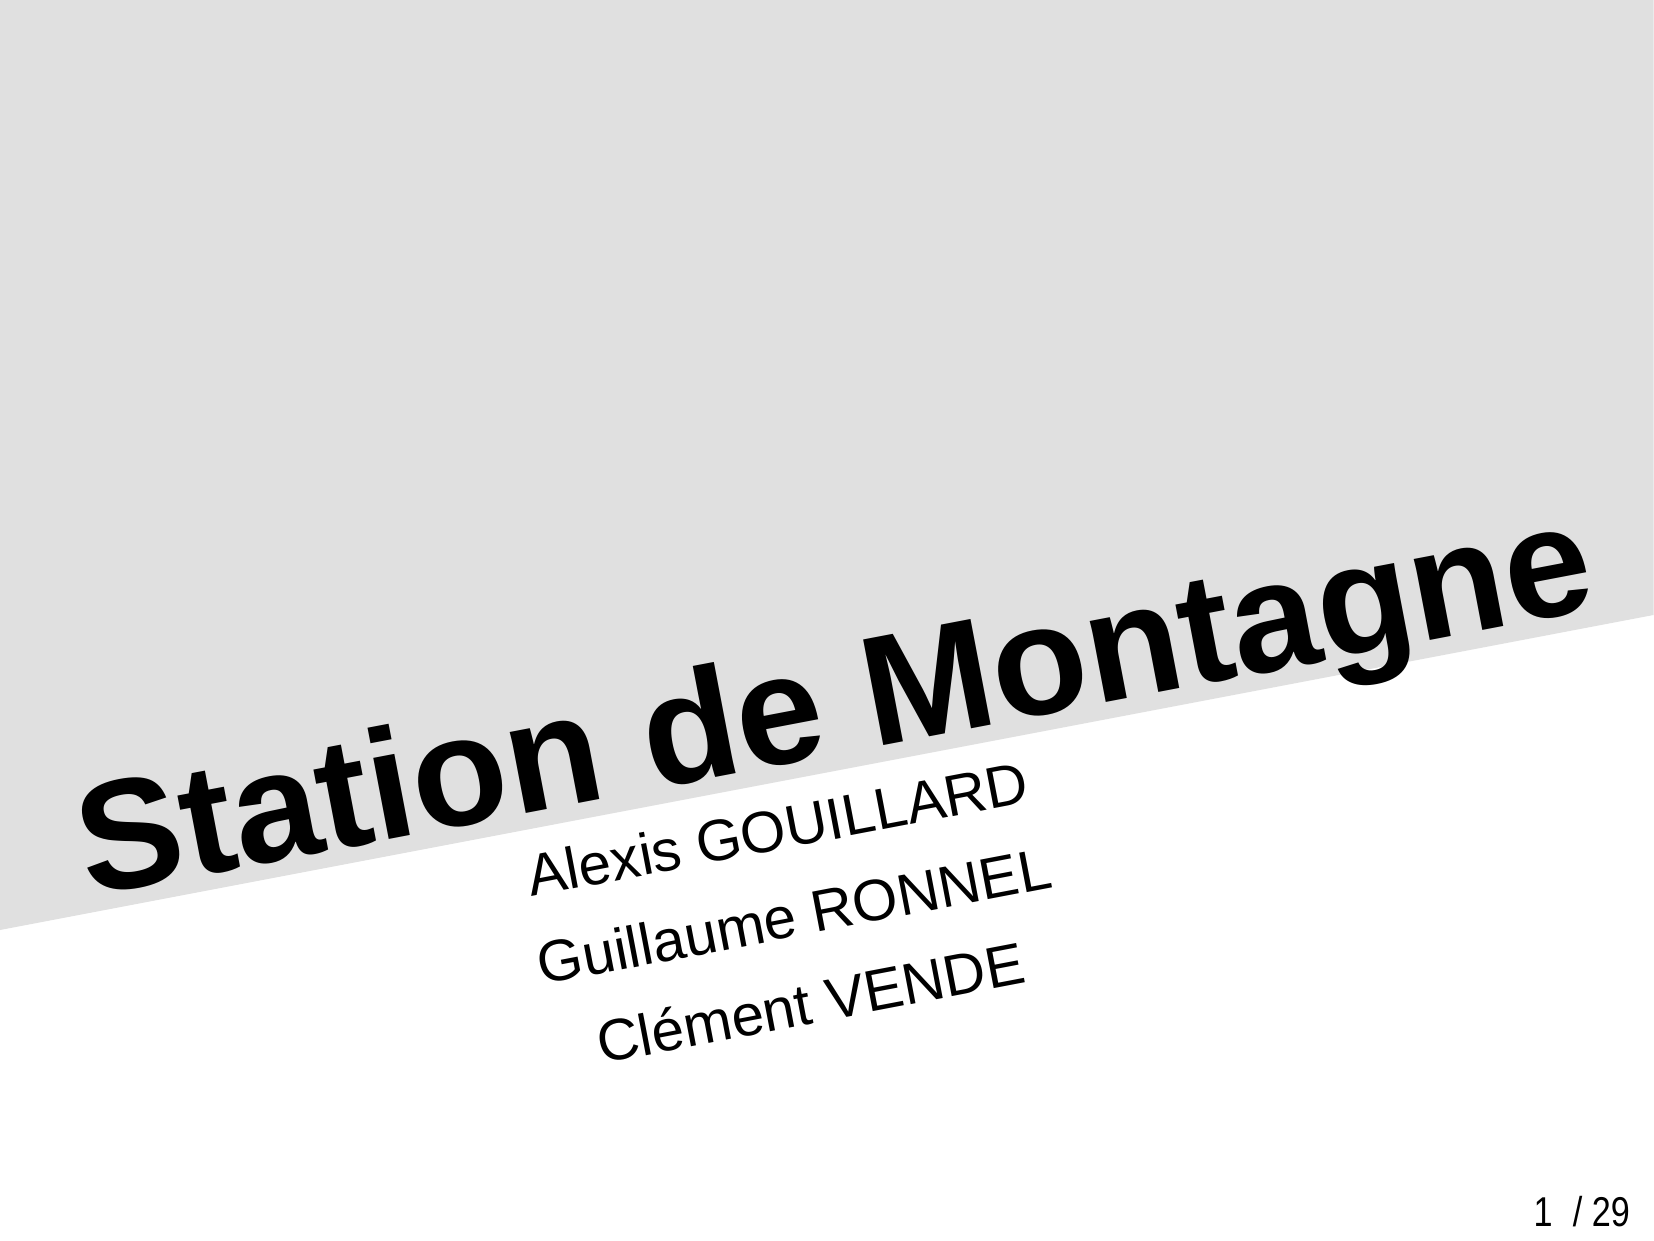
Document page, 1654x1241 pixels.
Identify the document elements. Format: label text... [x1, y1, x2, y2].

title Station de Montagne [20, 378, 1647, 931]
list Alexis GOUILLARD Guillaume RONNEL Clément VENDE [0, 674, 1478, 1241]
